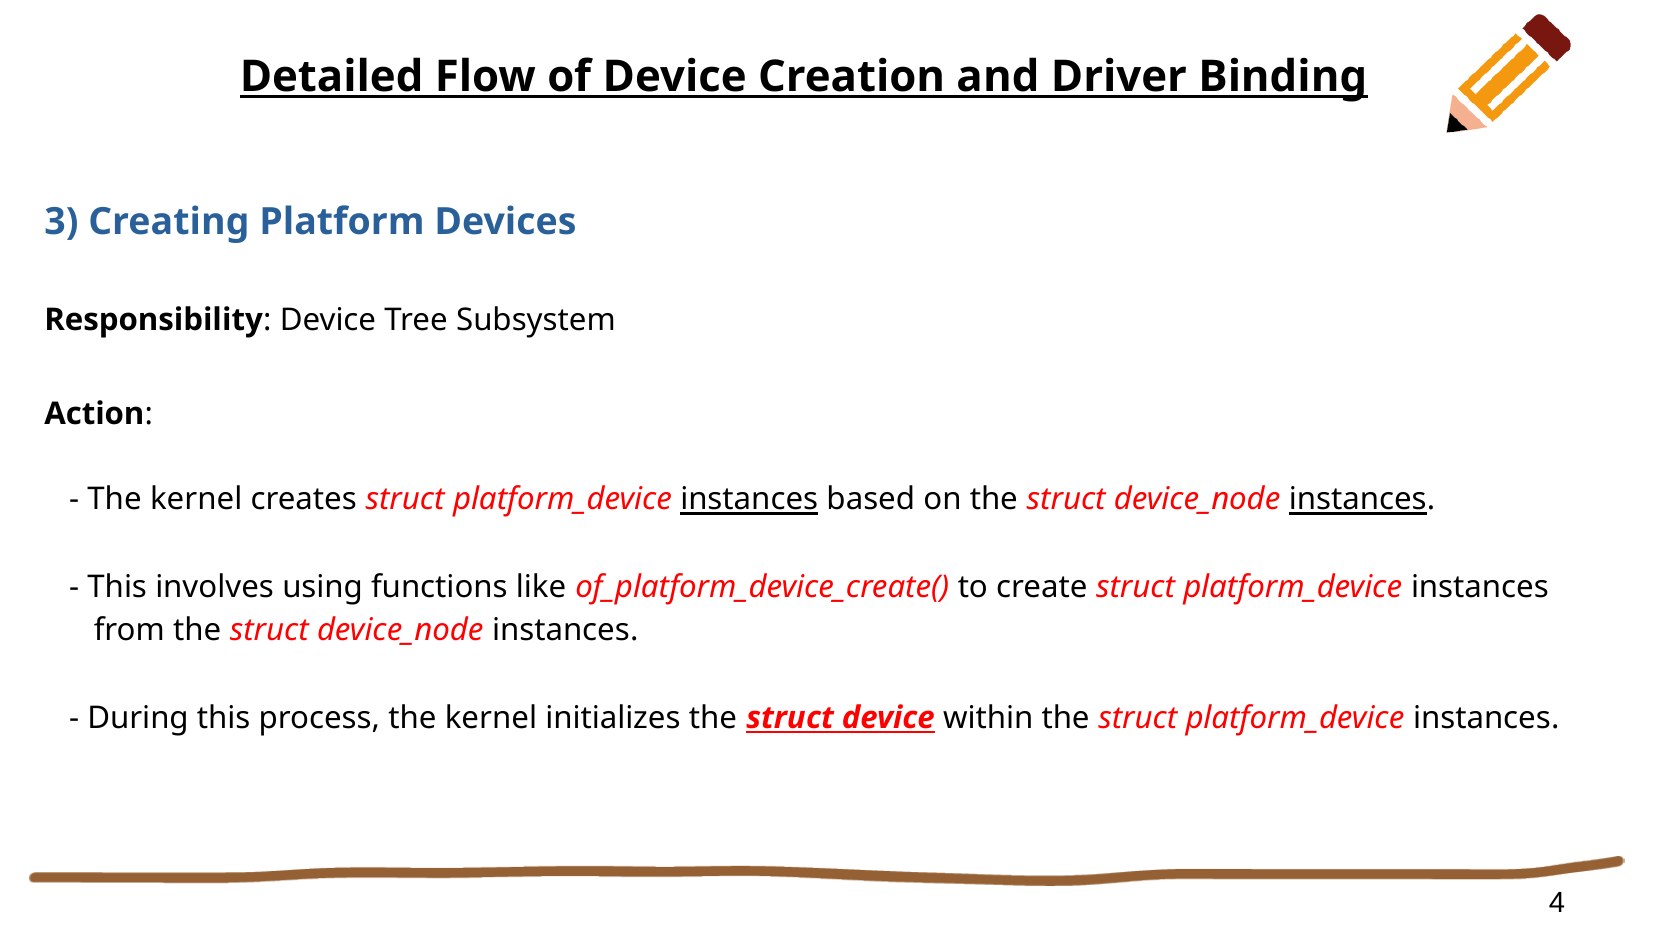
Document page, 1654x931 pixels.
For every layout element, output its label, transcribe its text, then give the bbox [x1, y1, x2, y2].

picture [1446, 14, 1571, 133]
picture [29, 856, 1625, 886]
text_box Detailed Flow of Device Creation and Driver Binding [225, 37, 1388, 187]
text_box 3) Creating Platform Devices Responsibility: Device Tree Subsystem Action: - The kernel creates struct platform_device instances based on the struct device_node instances. - This involves using functions like of_platform_device_create() to create struct platform_device instances from the struct device_node instances. - During this process, the kernel initializes the struct device within the struct platform_device instances. [29, 187, 1651, 741]
